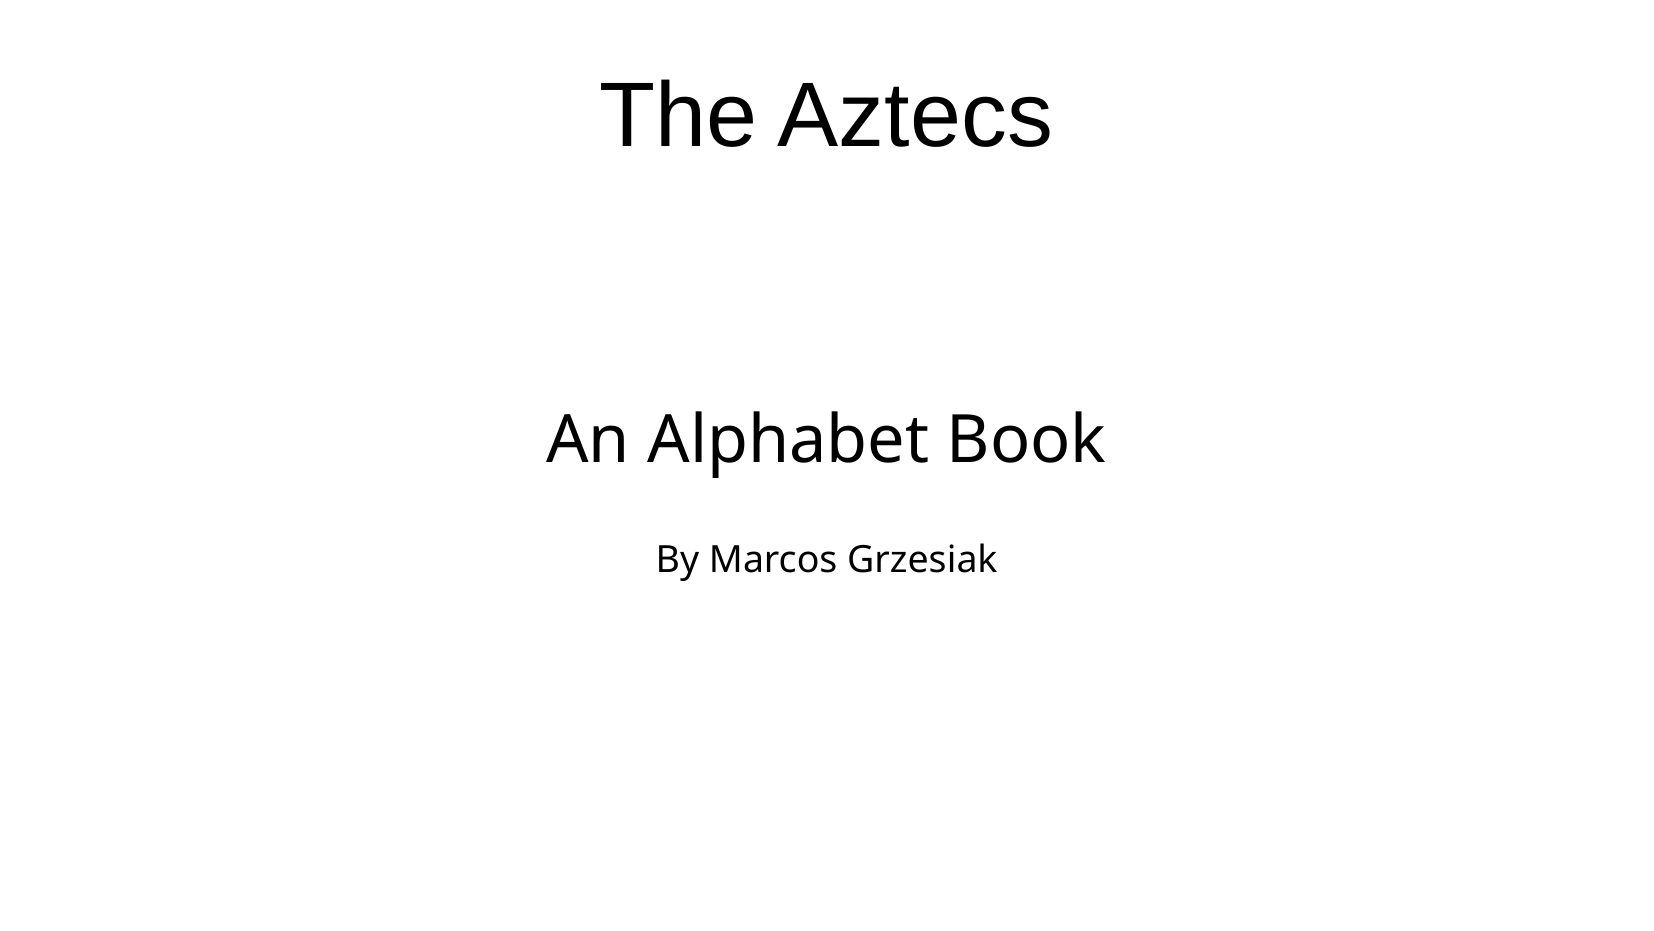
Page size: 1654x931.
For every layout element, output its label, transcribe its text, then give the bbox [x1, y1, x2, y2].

title The Aztecs [82, 37, 1571, 193]
subtitle An Alphabet Book By Marcos Grzesiak [82, 217, 1571, 758]
